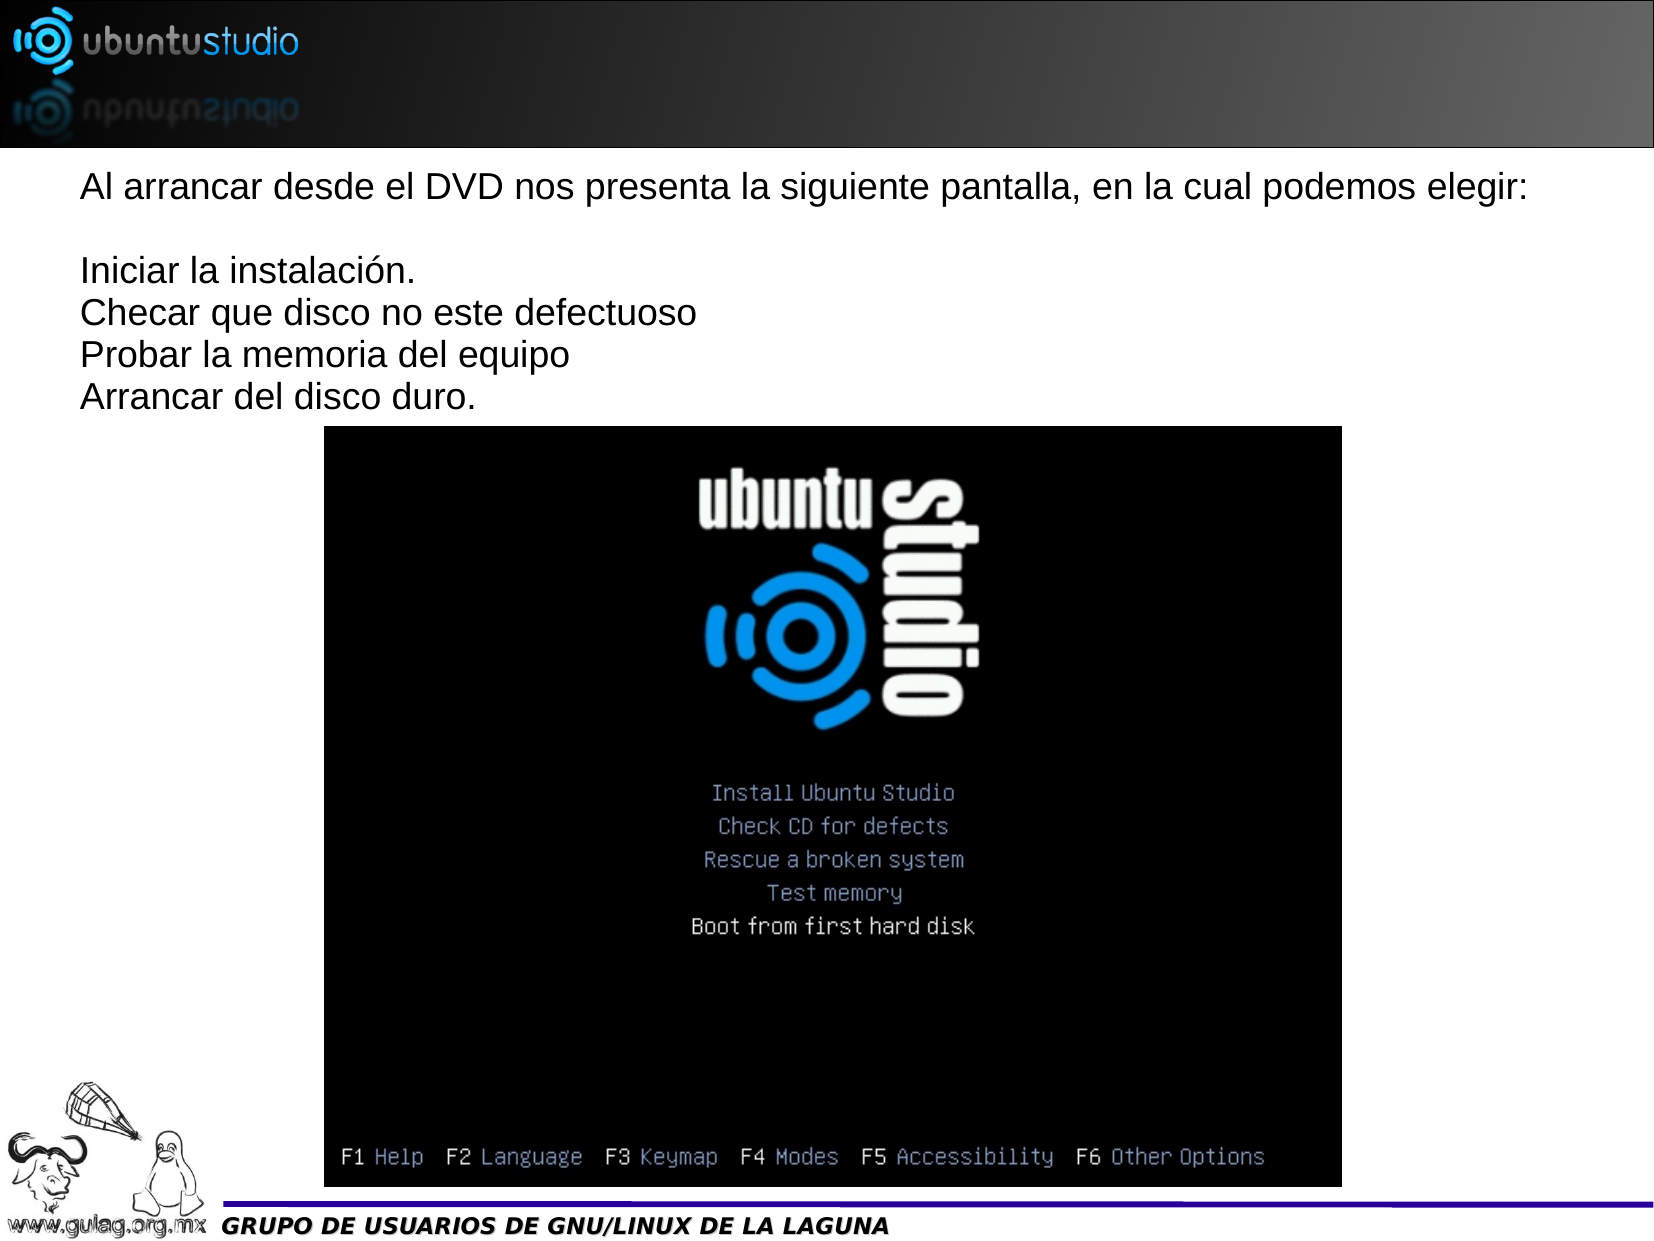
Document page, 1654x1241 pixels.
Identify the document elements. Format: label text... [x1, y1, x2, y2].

picture [324, 426, 1342, 1188]
text_box GRUPO DE USUARIOS DE GNU/LINUX DE LA LAGUNA [207, 1205, 906, 1241]
picture [5, 1079, 207, 1241]
text_box [0, 0, 1654, 148]
text_box Al arrancar desde el DVD nos presenta la siguiente pantalla, en la cual podemos elegir: Iniciar la instalación. Checar que disco no este defectuoso Probar la memoria del equipo Arrancar del disco duro. [64, 158, 1553, 426]
picture [11, 5, 300, 148]
